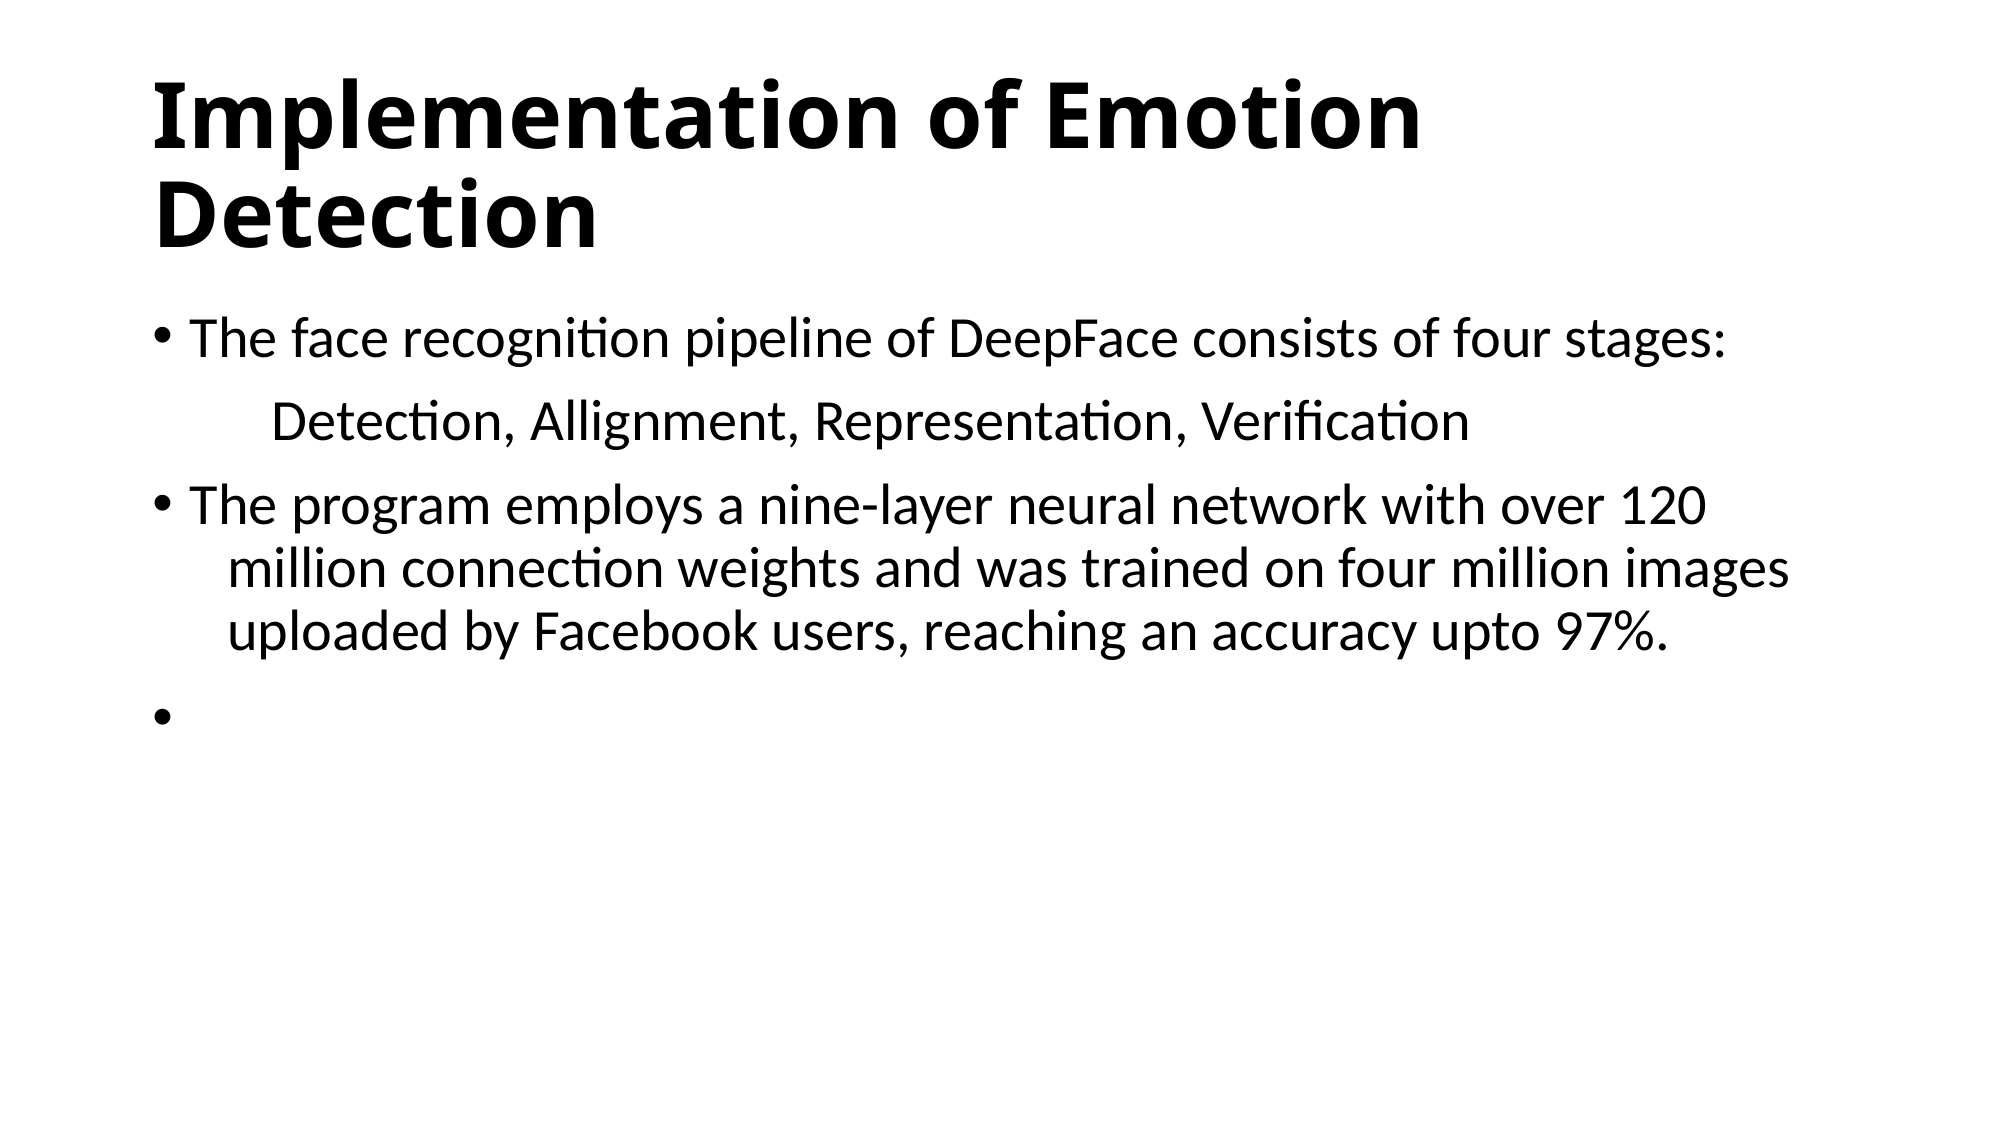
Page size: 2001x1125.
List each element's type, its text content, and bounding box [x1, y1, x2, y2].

list The face recognition pipeline of DeepFace consists of four stages: Detection, Allignment, Representation, Verification The program employs a nine-layer neural network with over 120 million connection weights and was trained on four million images uploaded by Facebook users, reaching an accuracy upto 97%. [137, 299, 1863, 1014]
title Implementation of Emotion Detection [137, 59, 1863, 278]
